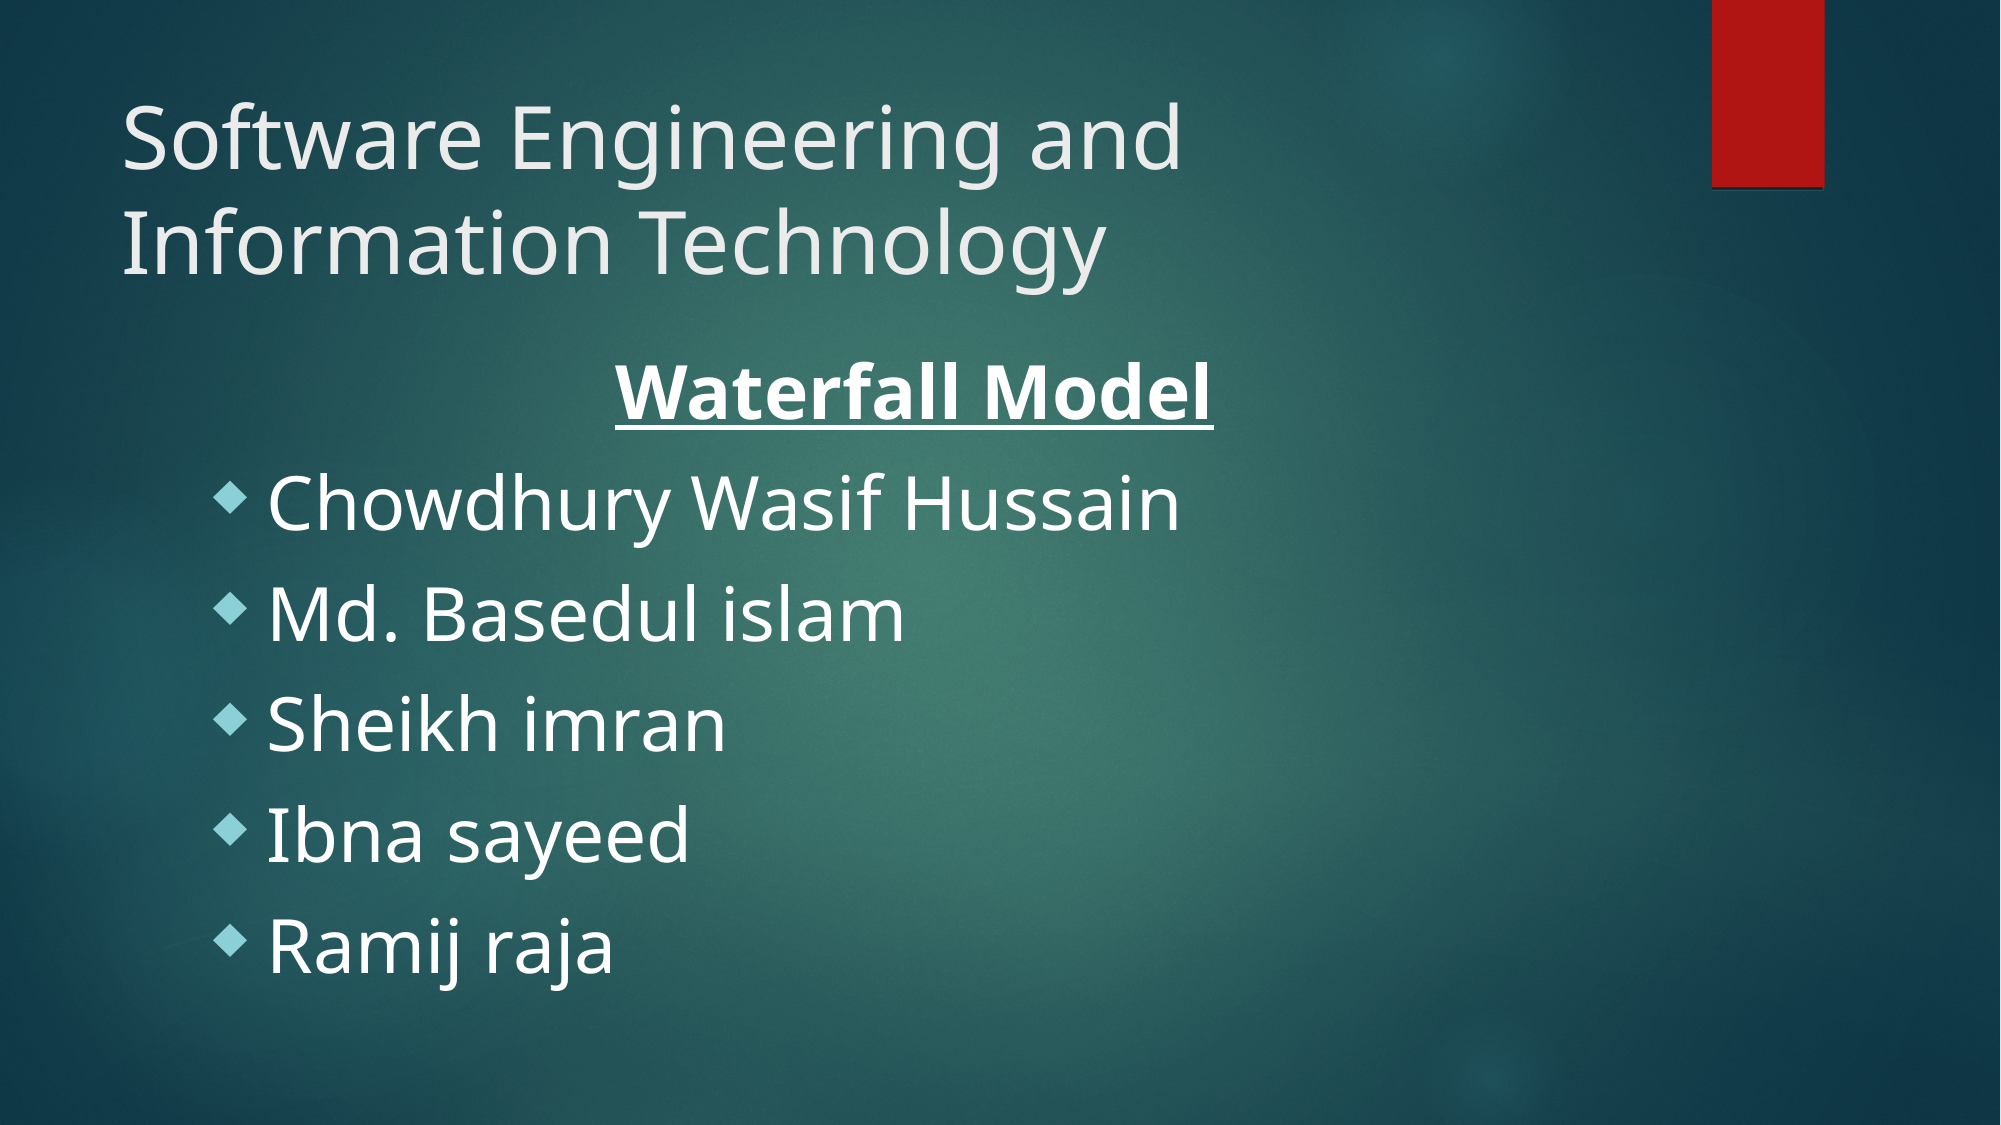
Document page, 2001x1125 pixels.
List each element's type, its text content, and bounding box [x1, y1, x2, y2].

title Software Engineering and Information Technology [106, 74, 1649, 304]
list Waterfall Model Chowdhury Wasif Hussain Md. Basedul islam Sheikh imran Ibna sayeed Ramij raja [181, 336, 1649, 1025]
picture [0, 0, 2001, 1125]
